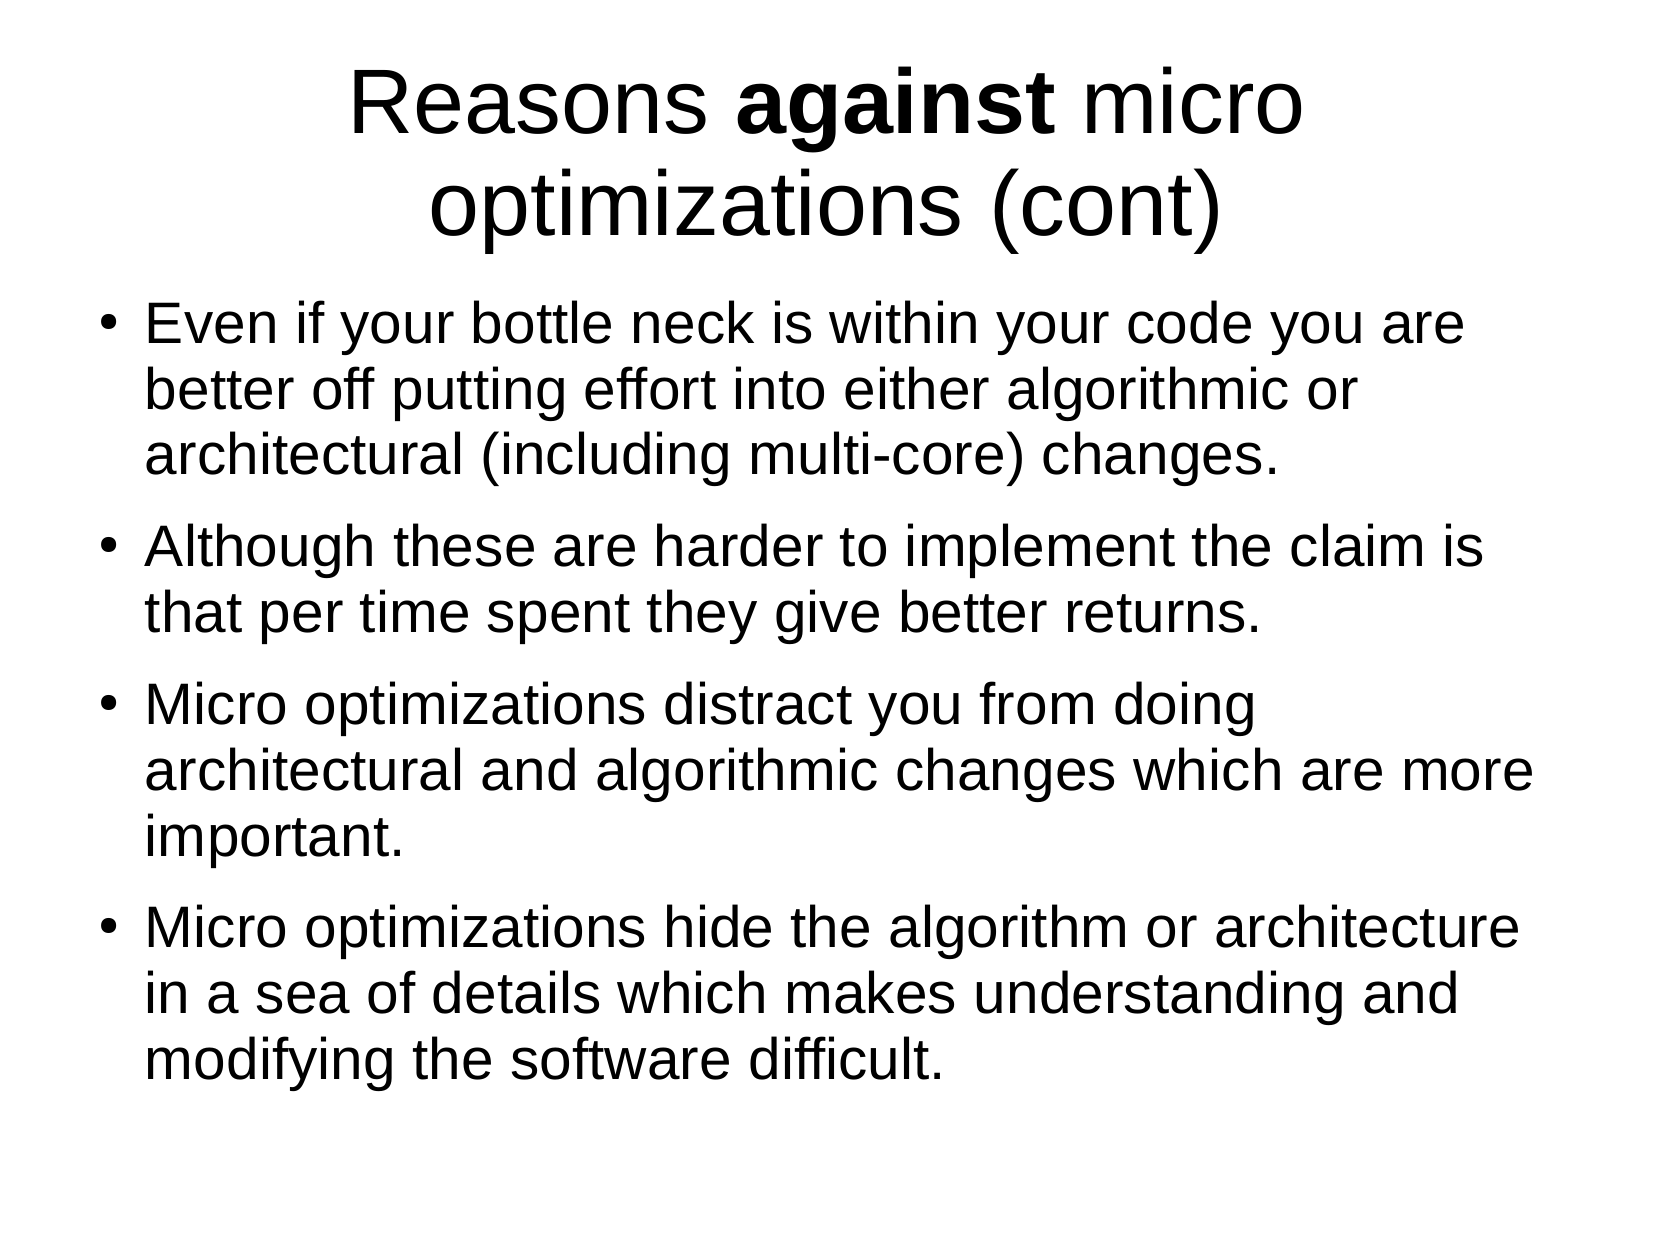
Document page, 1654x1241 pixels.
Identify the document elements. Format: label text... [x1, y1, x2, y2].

list Even if your bottle neck is within your code you are better off putting effort into either algorithmic or architectural (including multi-core) changes. Although these are harder to implement the claim is that per time spent they give better returns. Micro optimizations distract you from doing architectural and algorithmic changes which are more important. Micro optimizations hide the algorithm or architecture in a sea of details which makes understanding and modifying the software difficult. [82, 290, 1571, 1109]
title Reasons against micro optimizations (cont) [82, 49, 1571, 257]
